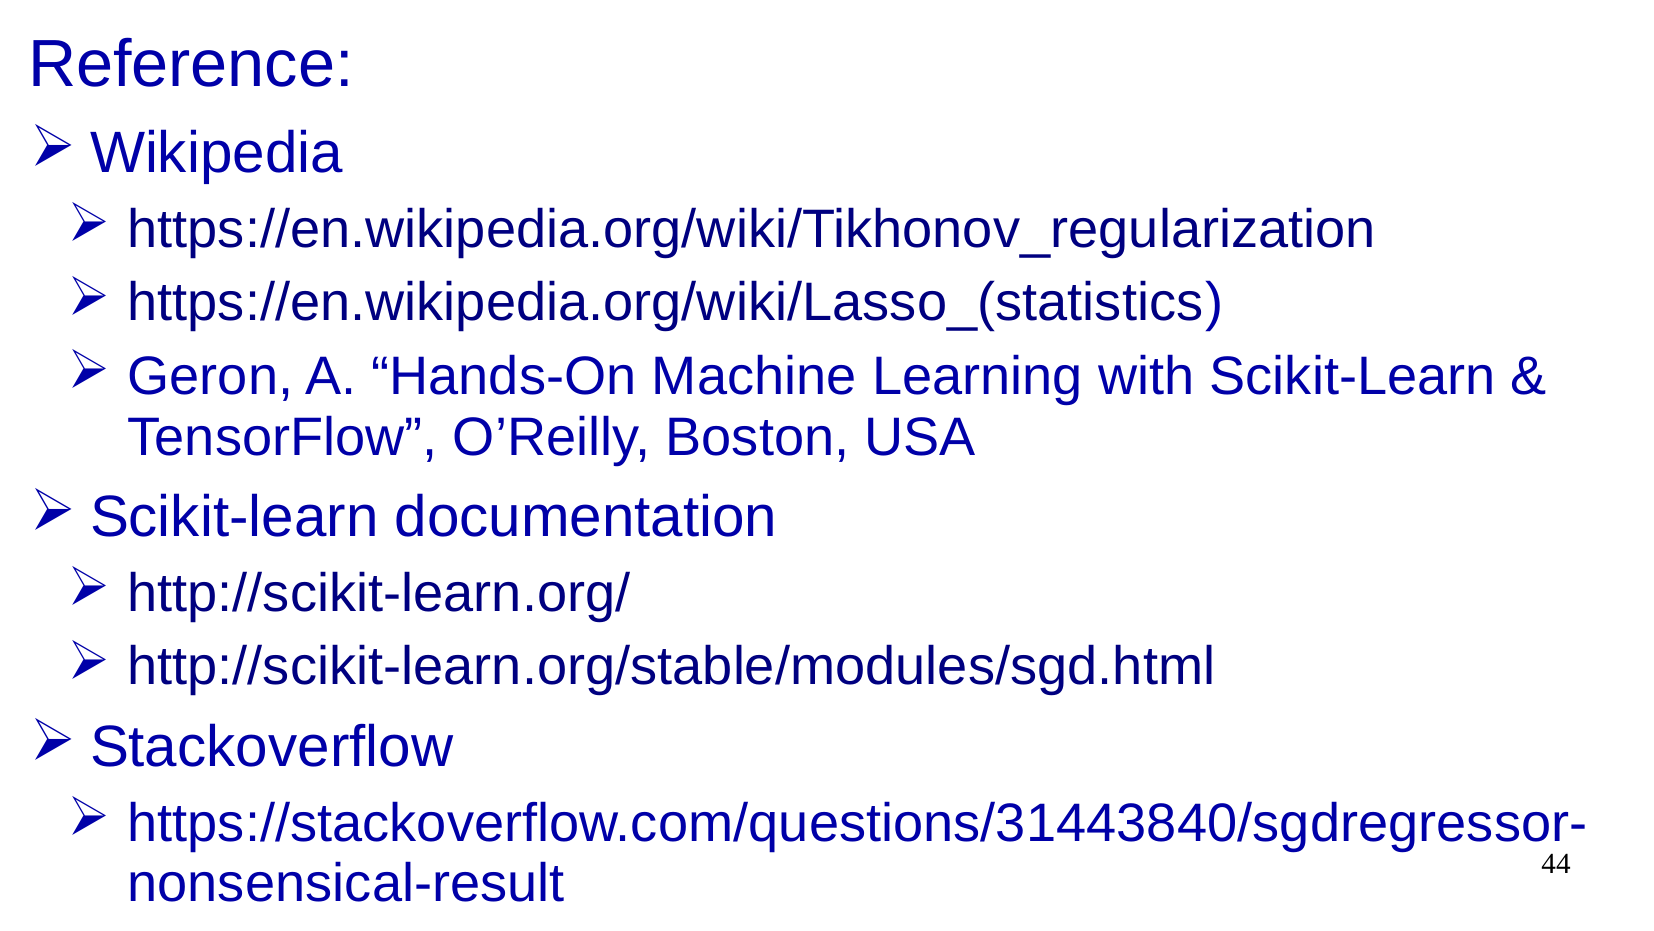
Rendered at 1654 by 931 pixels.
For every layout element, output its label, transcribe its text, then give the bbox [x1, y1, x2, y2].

title Reference: [28, 21, 1626, 106]
list Wikipedia https://en.wikipedia.org/wiki/Tikhonov_regularization https://en.wikipedia.org/wiki/Lasso_(statistics) Geron, A. “Hands-On Machine Learning with Scikit-Learn & TensorFlow”, O’Reilly, Boston, USA Scikit-learn documentation http://scikit-learn.org/ http://scikit-learn.org/stable/modules/sgd.html Stackoverflow https://stackoverflow.com/questions/31443840/sgdregressor-nonsensical-result [30, 120, 1645, 916]
